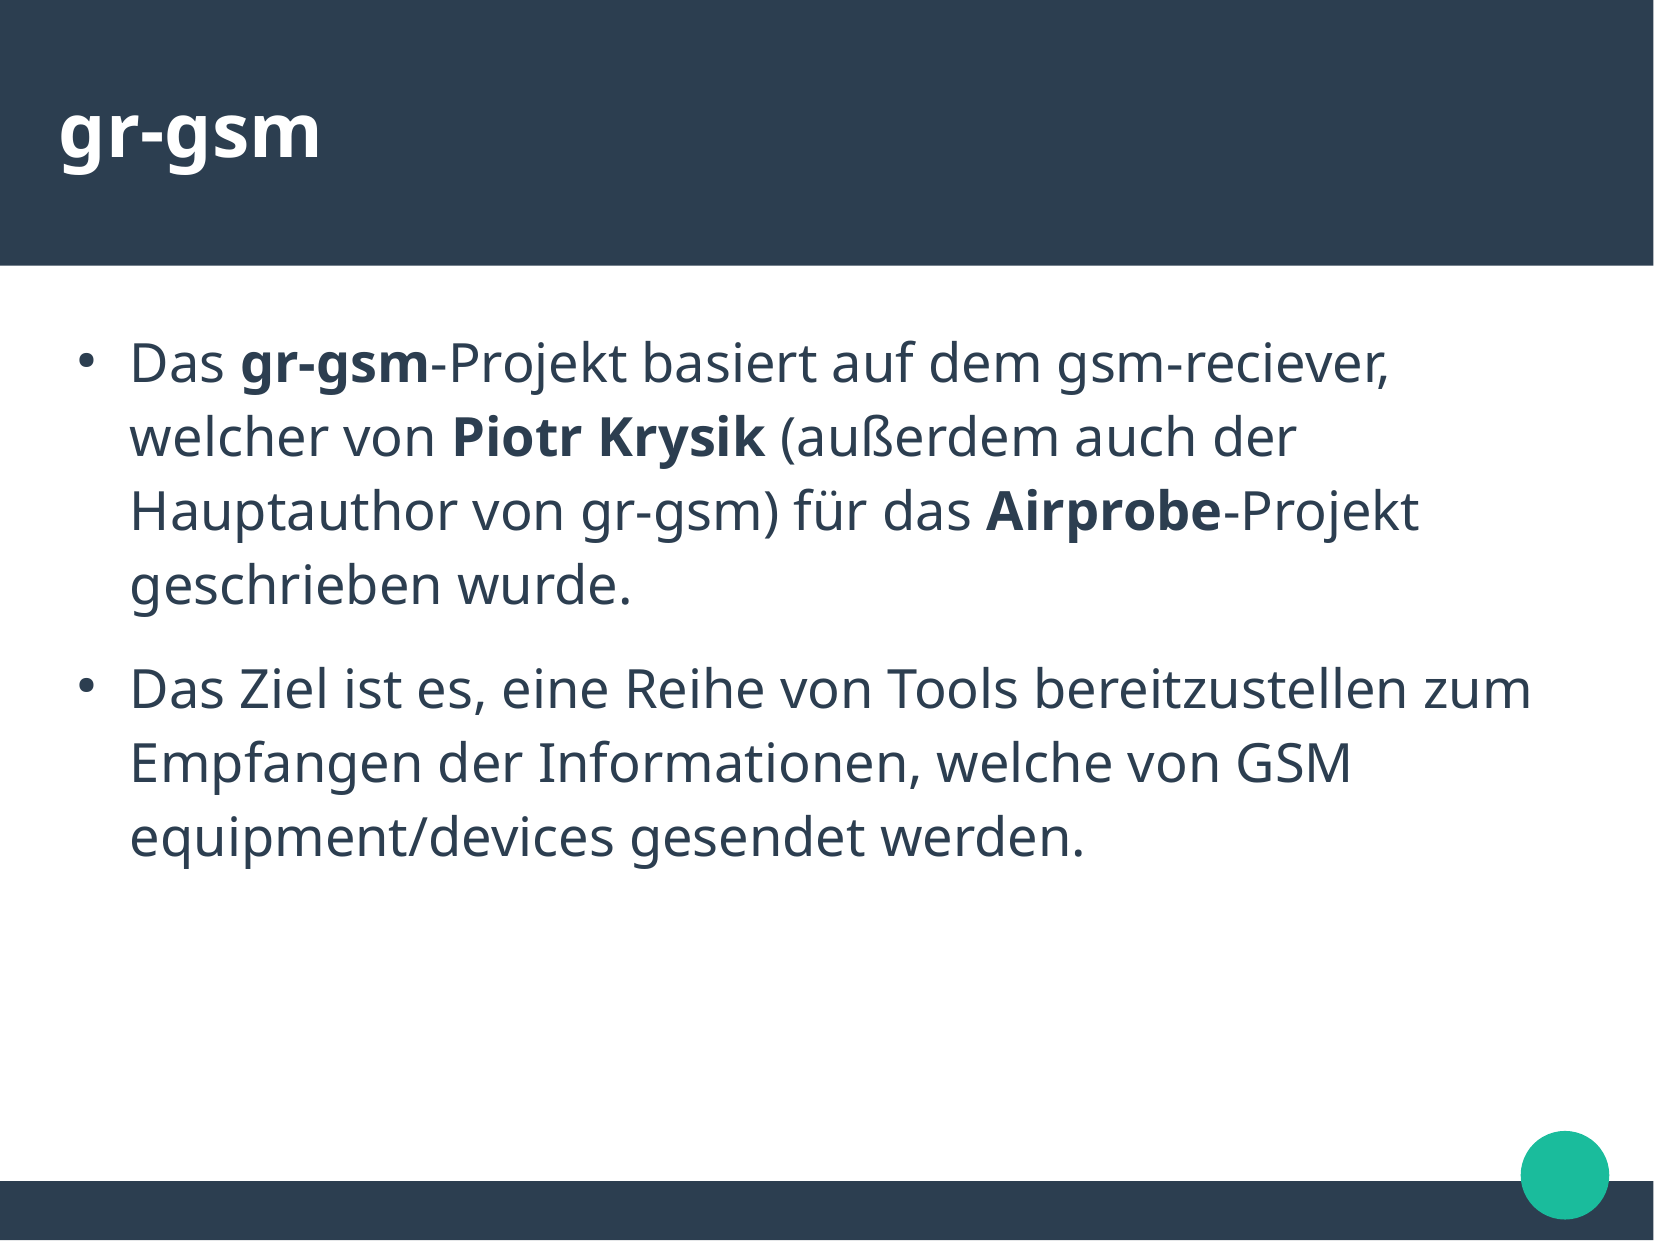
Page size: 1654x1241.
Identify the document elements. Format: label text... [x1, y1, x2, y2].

title gr-gsm [59, 49, 1595, 207]
list Das gr-gsm-Projekt basiert auf dem gsm-reciever, welcher von Piotr Krysik (außerdem auch der Hauptauthor von gr-gsm) für das Airprobe-Projekt geschrieben wurde. Das Ziel ist es, eine Reihe von Tools bereitzustellen zum Empfangen der Informationen, welche von GSM equipment/devices gesendet werden. [59, 324, 1595, 1152]
